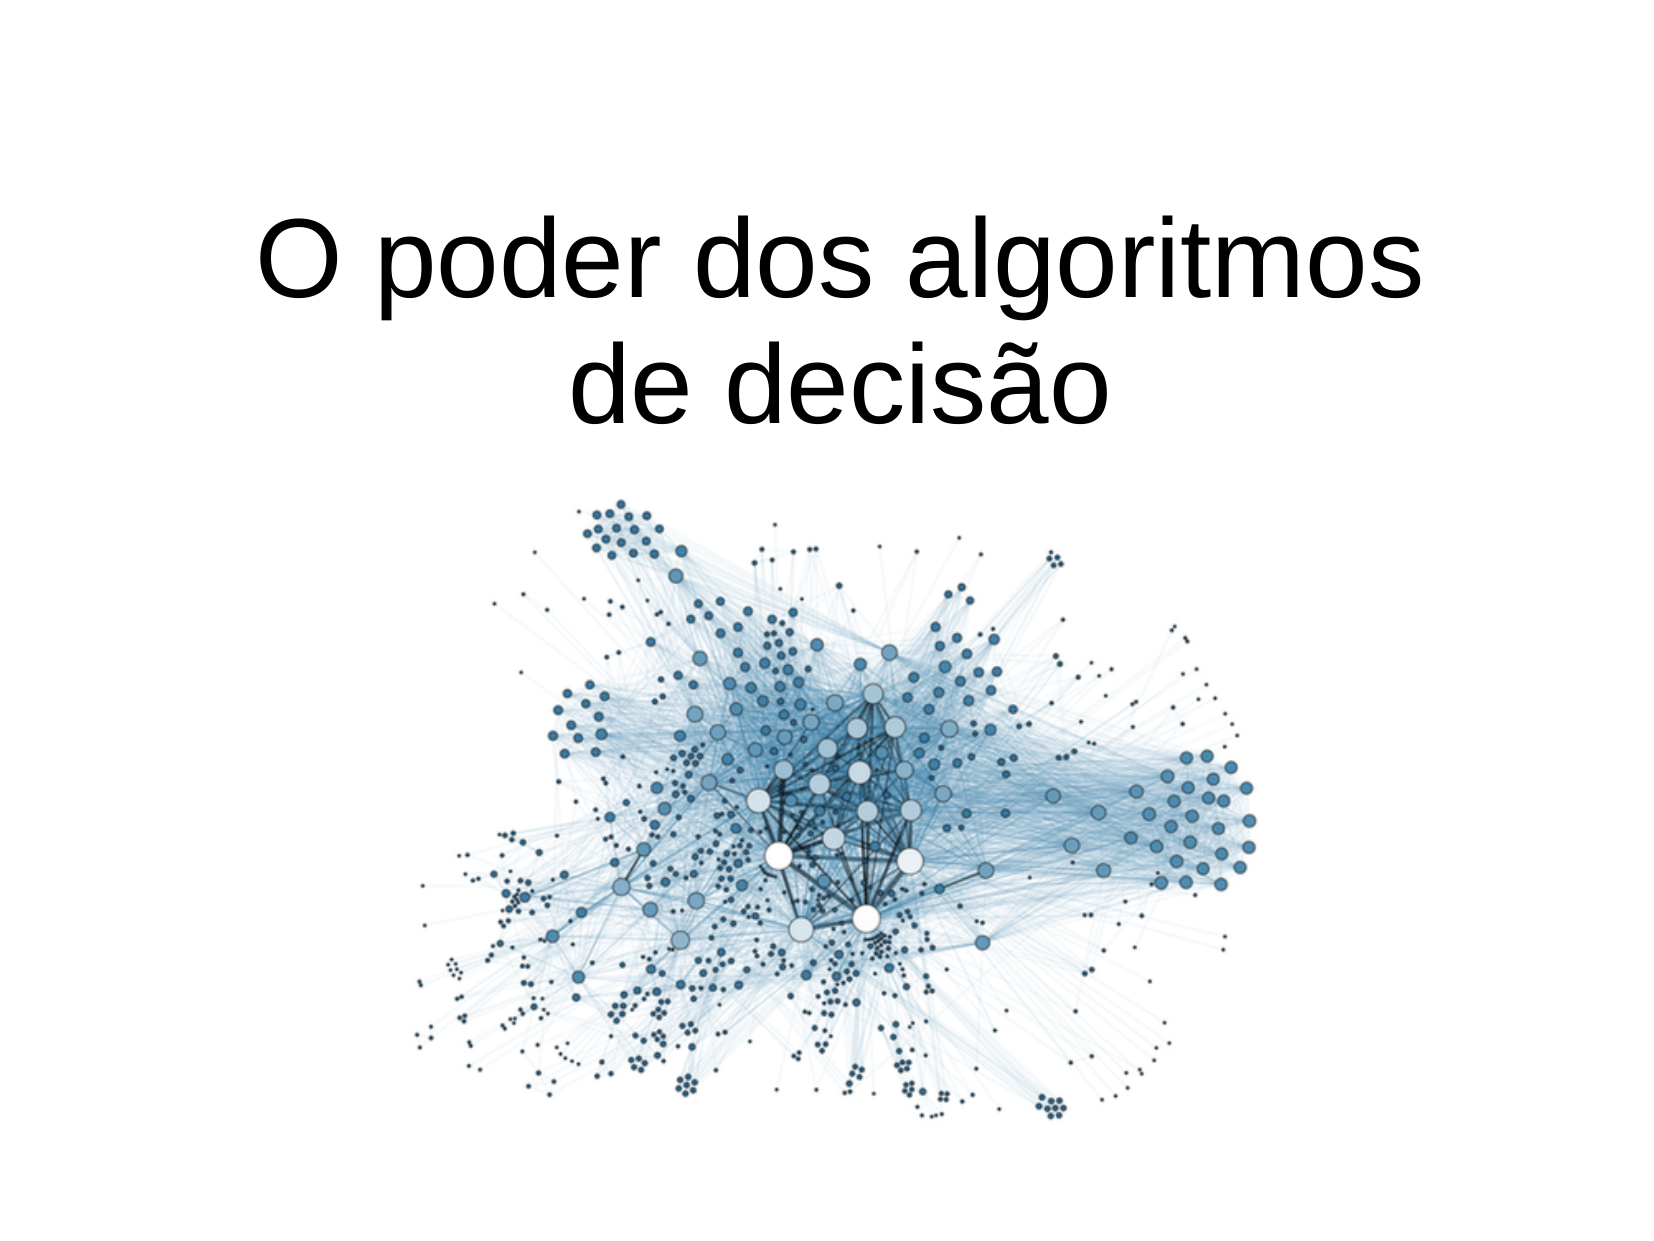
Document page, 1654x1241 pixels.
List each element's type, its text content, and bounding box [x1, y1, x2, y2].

title O poder dos algoritmos de decisão [225, 81, 1456, 562]
picture [400, 485, 1271, 1134]
